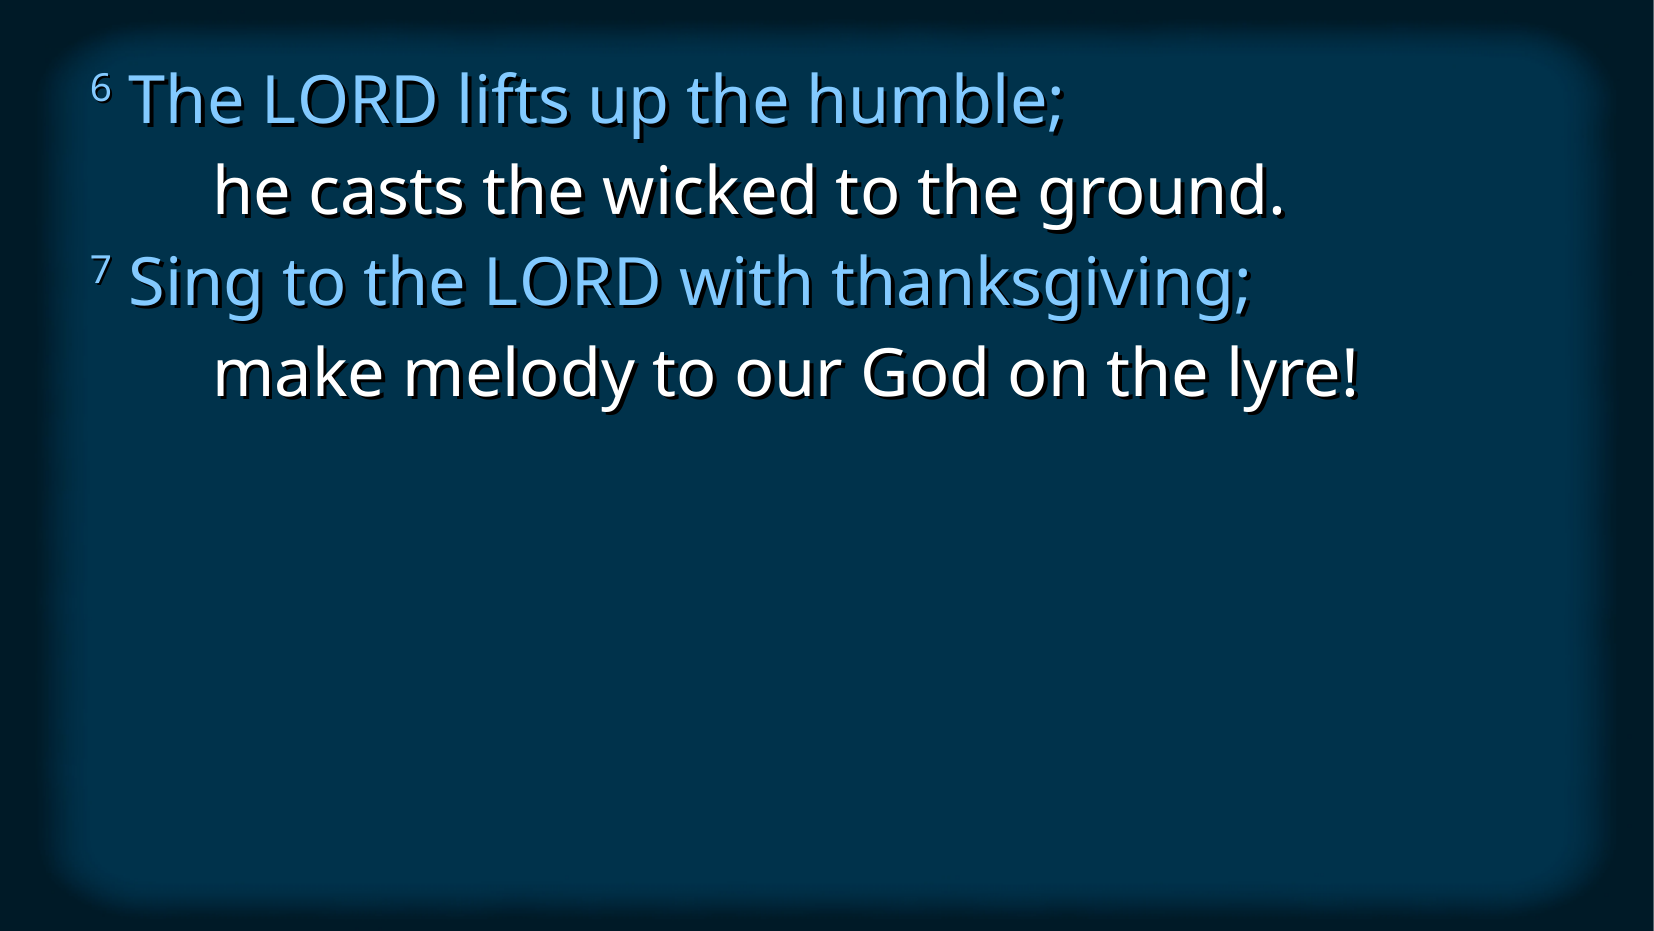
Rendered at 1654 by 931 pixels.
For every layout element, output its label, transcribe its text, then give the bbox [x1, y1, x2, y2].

text_box 6 The LORD lifts up the humble; he casts the wicked to the ground. 7 Sing to the LORD with thanksgiving; make melody to our God on the lyre! [75, 45, 1591, 415]
picture [0, 0, 1654, 931]
